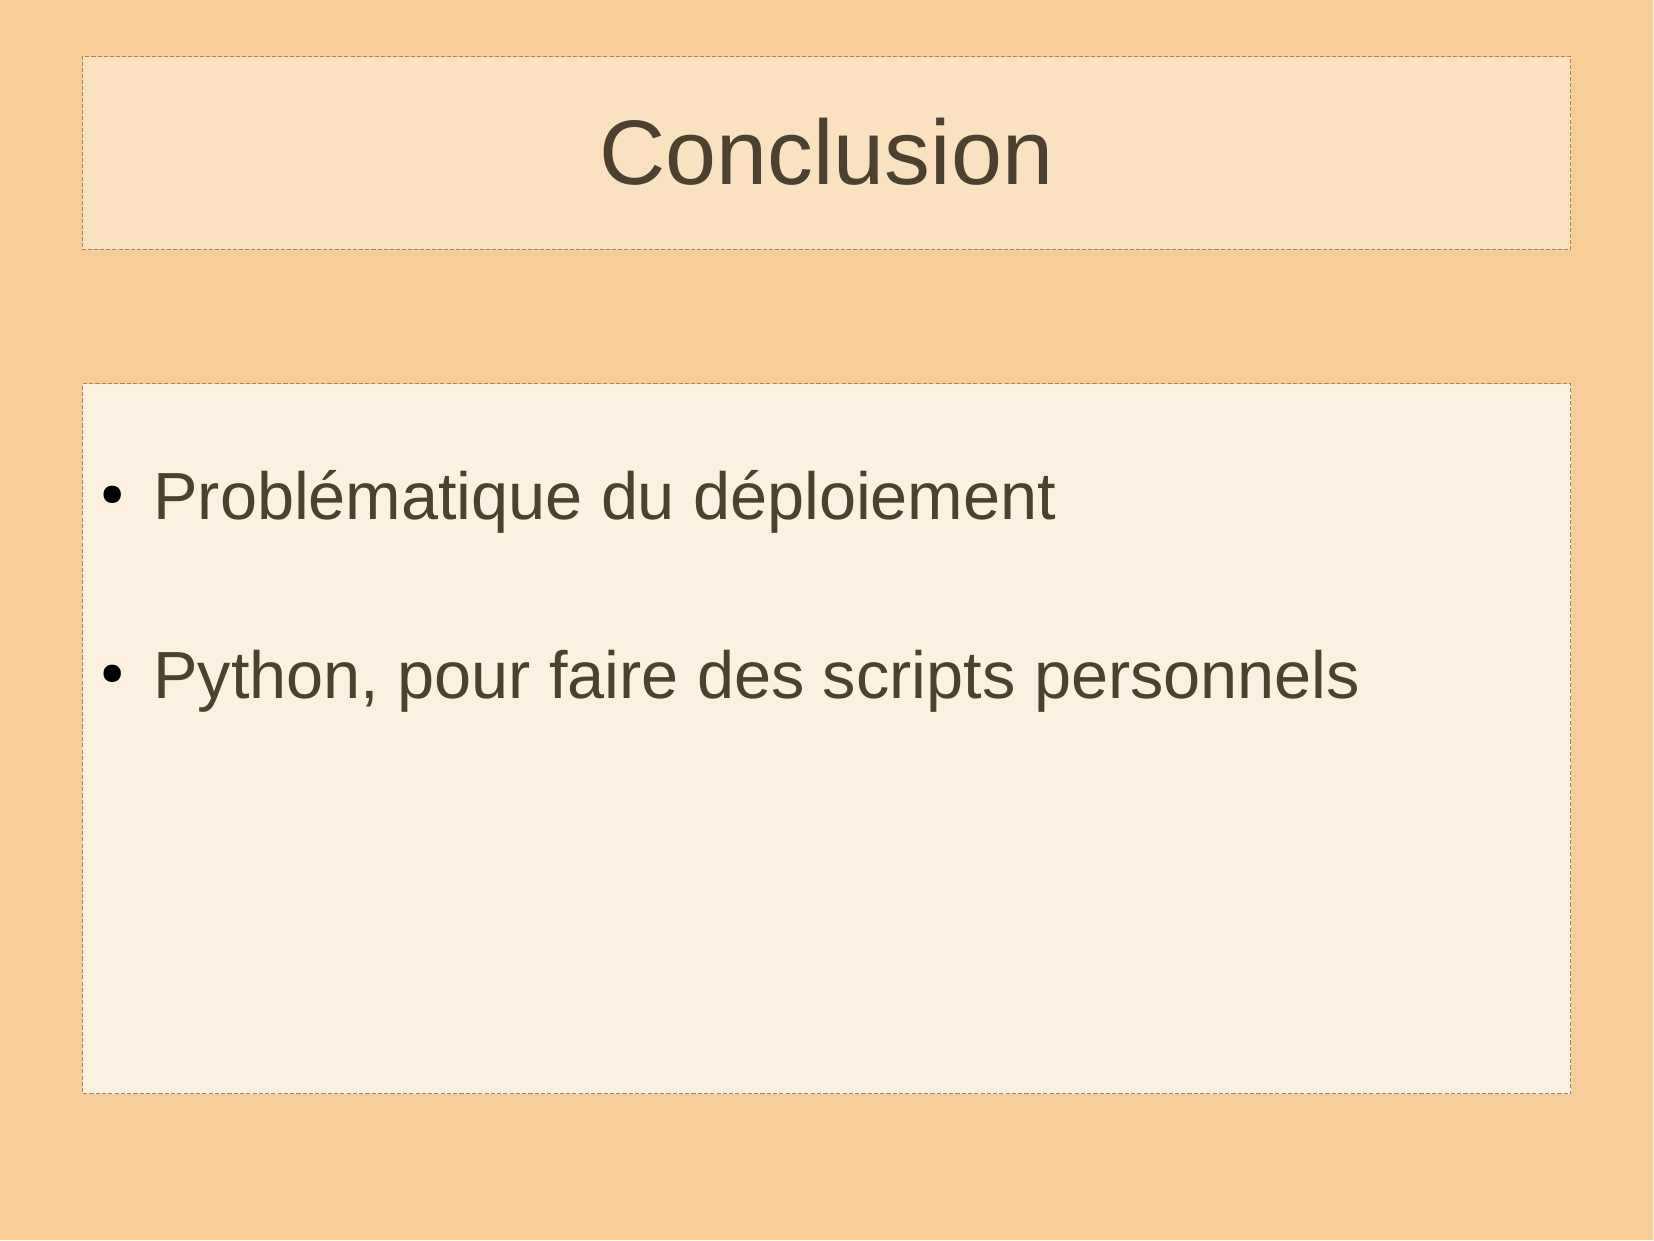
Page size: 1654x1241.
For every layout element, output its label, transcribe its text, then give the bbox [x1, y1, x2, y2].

title Conclusion [82, 56, 1571, 250]
list Problématique du déploiement Python, pour faire des scripts personnels [82, 383, 1571, 1094]
